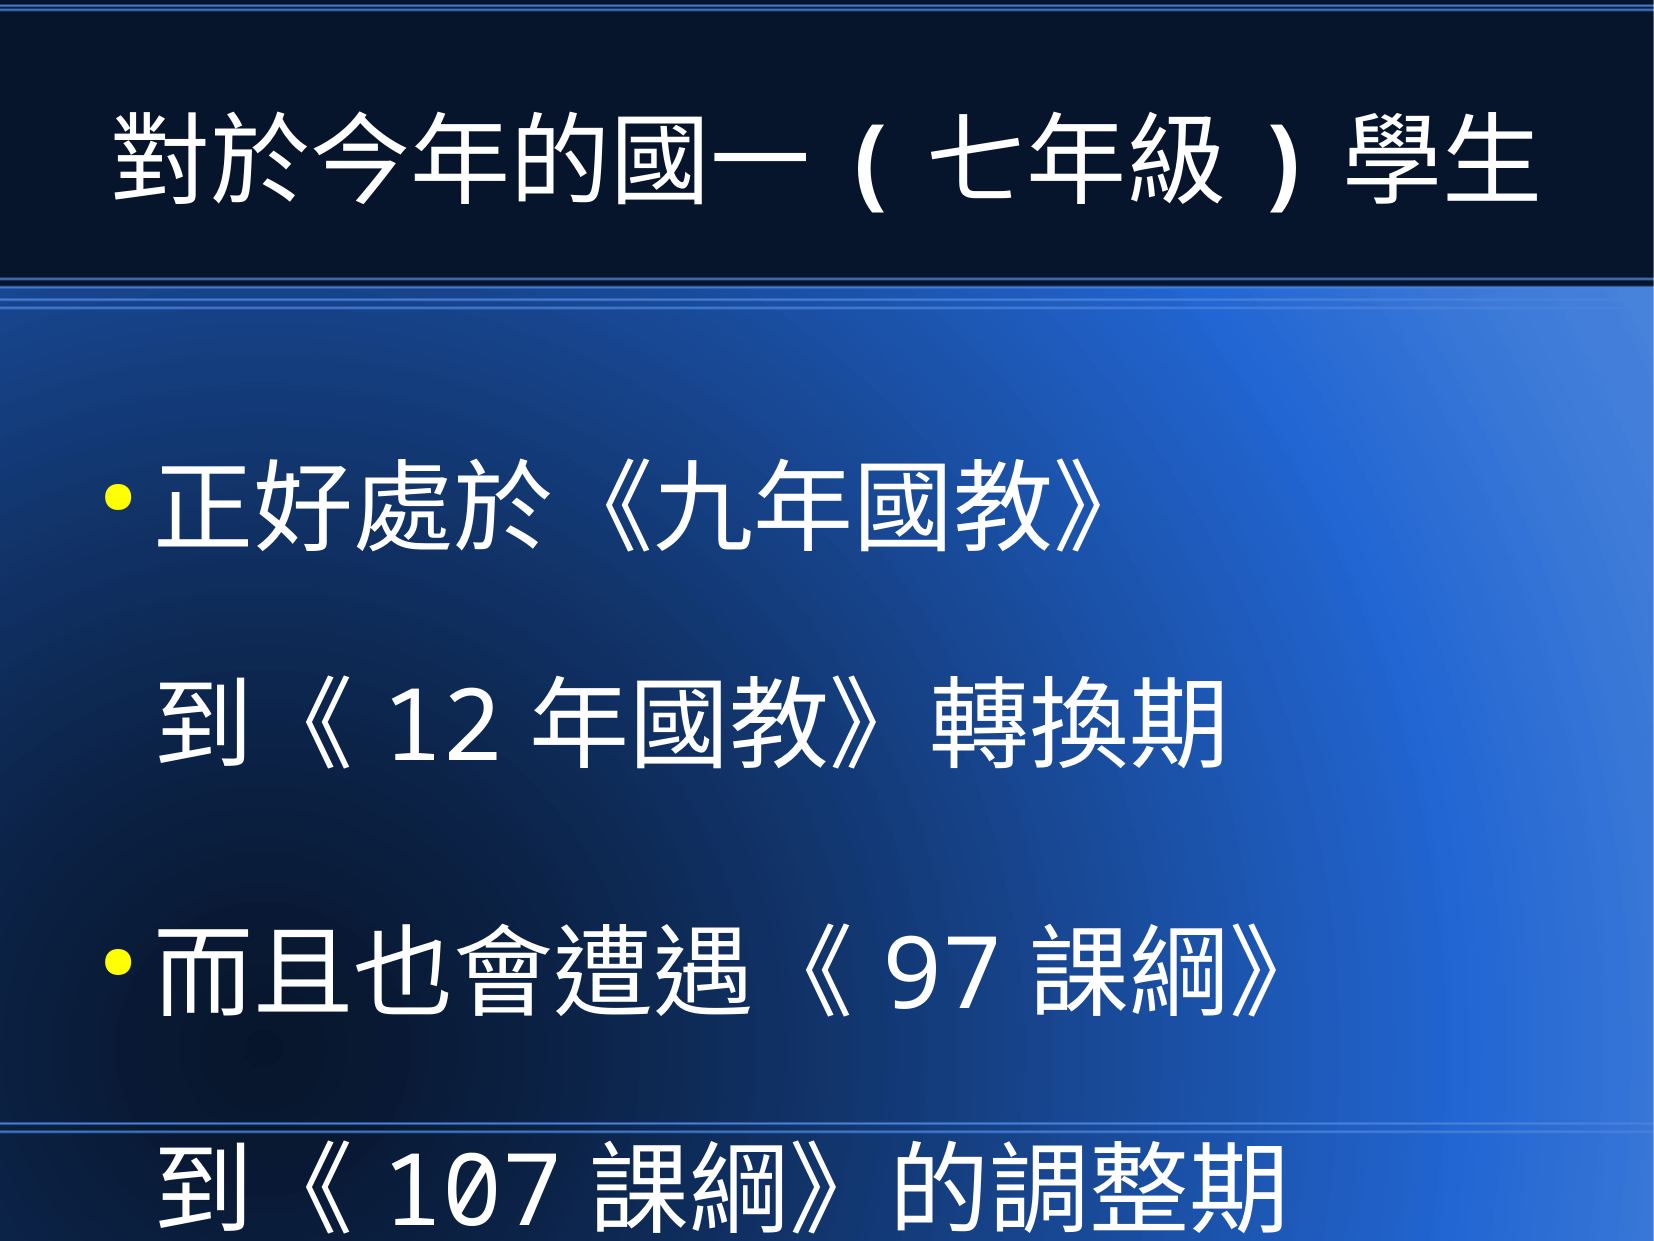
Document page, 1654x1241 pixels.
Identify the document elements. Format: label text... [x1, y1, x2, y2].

list 正好處於《九年國教》 到《12年國教》轉換期 而且也會遭遇《97課綱》 到《107課綱》的調整期 [82, 355, 1571, 1241]
picture [0, 0, 1654, 1241]
title 對於今年的國一(七年級)學生 [82, 49, 1571, 257]
